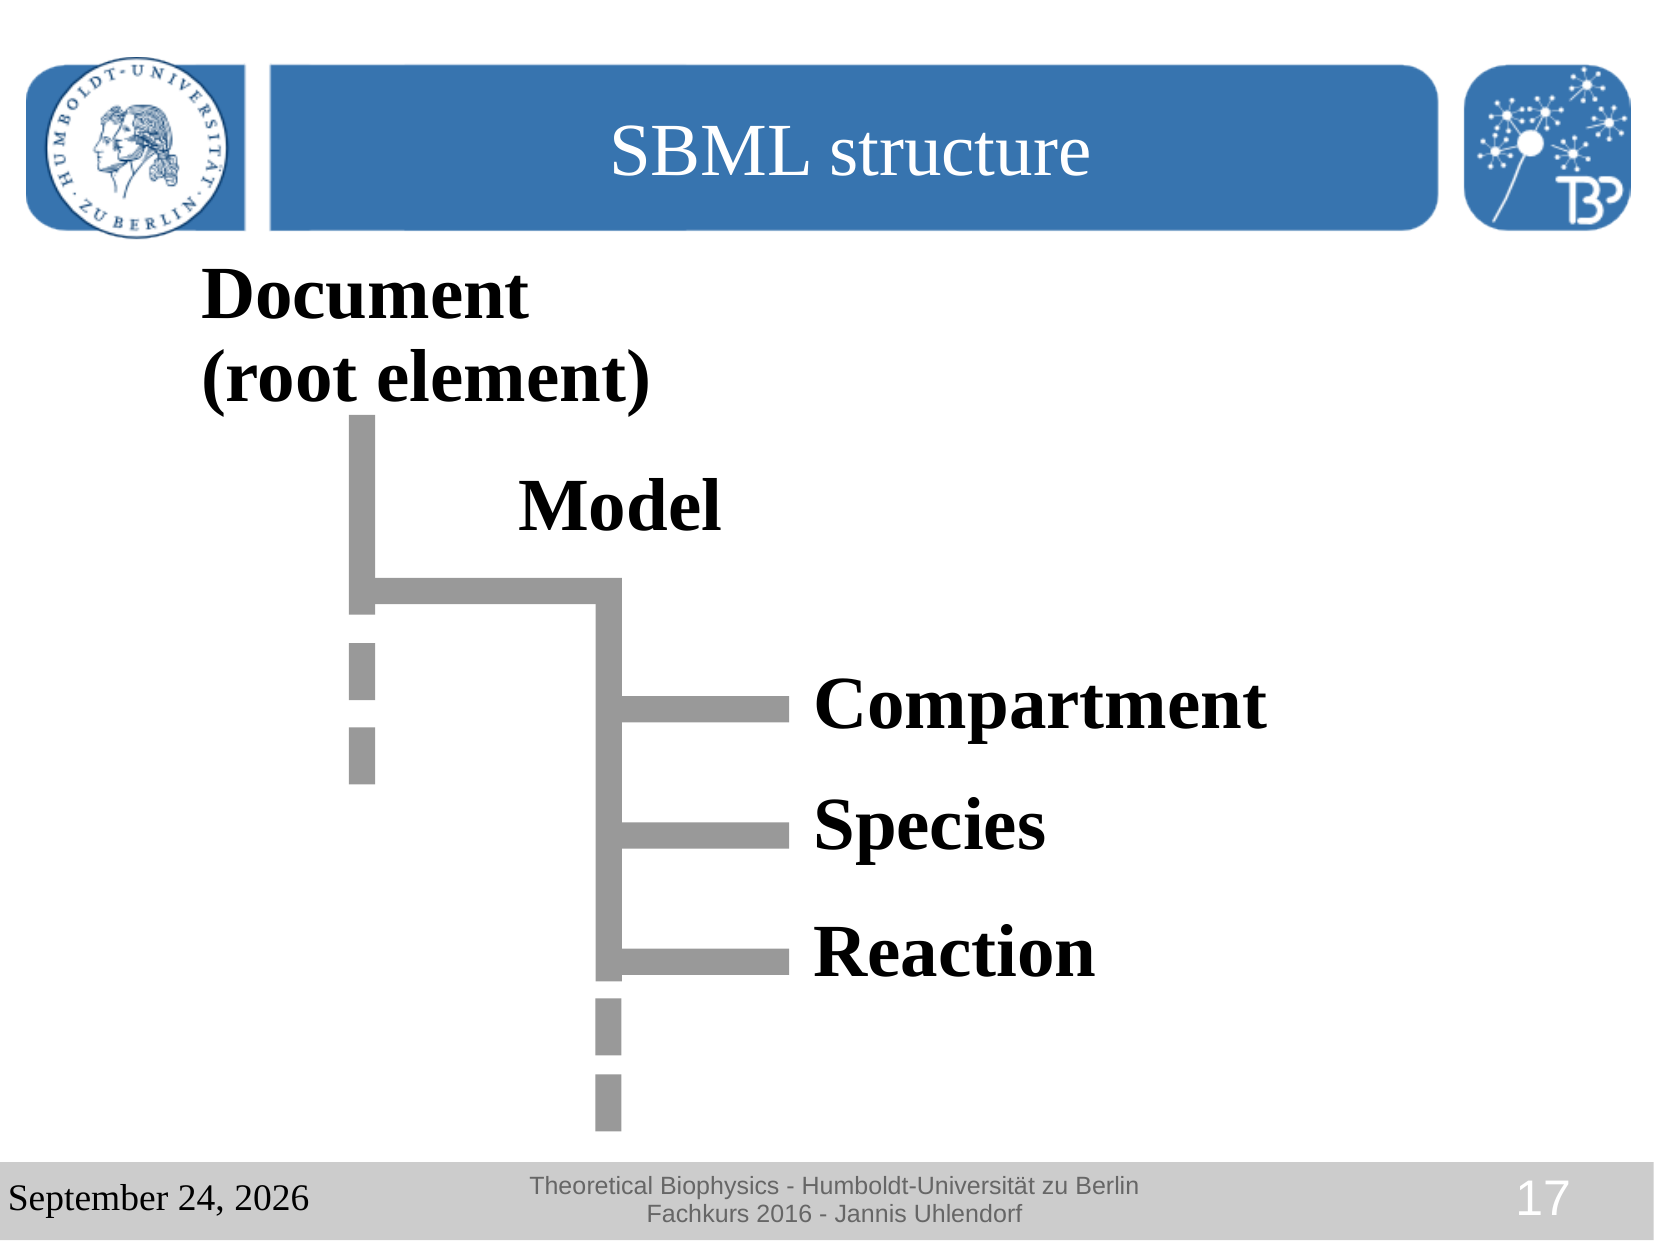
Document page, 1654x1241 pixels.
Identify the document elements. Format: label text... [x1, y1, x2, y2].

title SBML structure [266, 82, 1434, 219]
text_box Document (root element) [186, 244, 1144, 426]
text_box Compartment [798, 654, 1496, 763]
text_box [348, 727, 376, 785]
picture [26, 57, 1631, 248]
text_box [595, 1074, 622, 1132]
text_box [595, 998, 622, 1056]
text_box Reaction [798, 902, 1220, 1010]
text_box [348, 426, 790, 982]
text_box [348, 643, 376, 701]
text_box Species [798, 775, 1220, 883]
text_box Model [503, 456, 925, 564]
